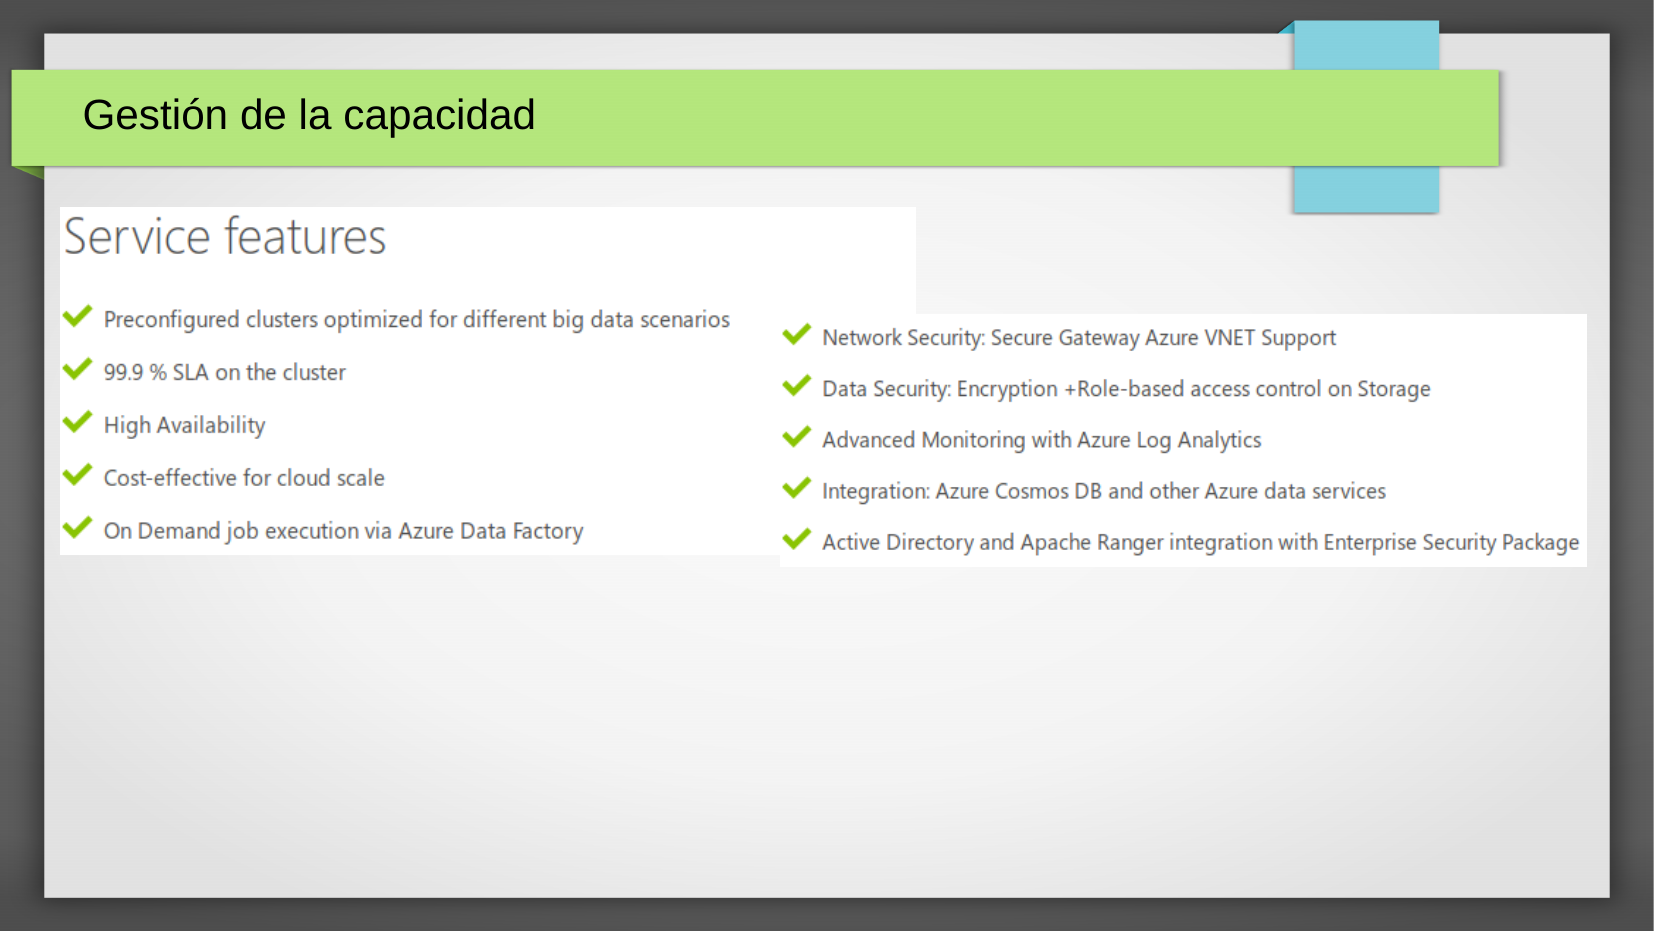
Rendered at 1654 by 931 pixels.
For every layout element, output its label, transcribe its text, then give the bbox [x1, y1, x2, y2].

picture [0, 0, 1654, 931]
title Gestión de la capacidad [82, 70, 1264, 160]
